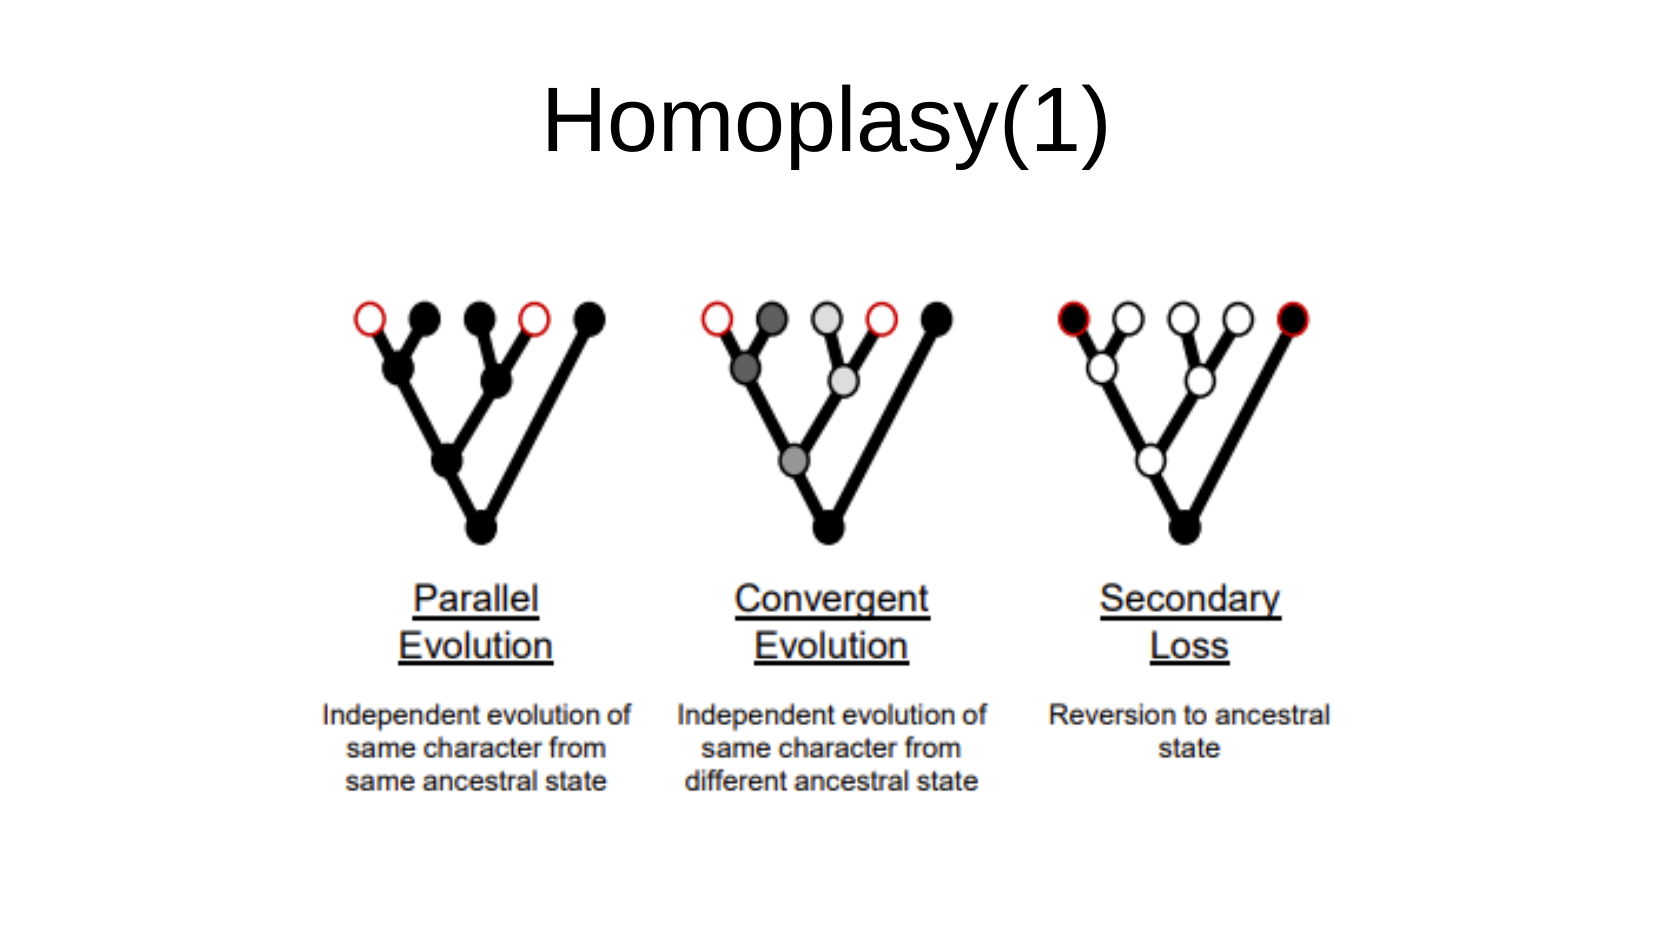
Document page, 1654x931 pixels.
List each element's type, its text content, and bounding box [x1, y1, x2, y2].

picture [248, 232, 1405, 862]
title Homoplasy(1) [82, 37, 1571, 193]
